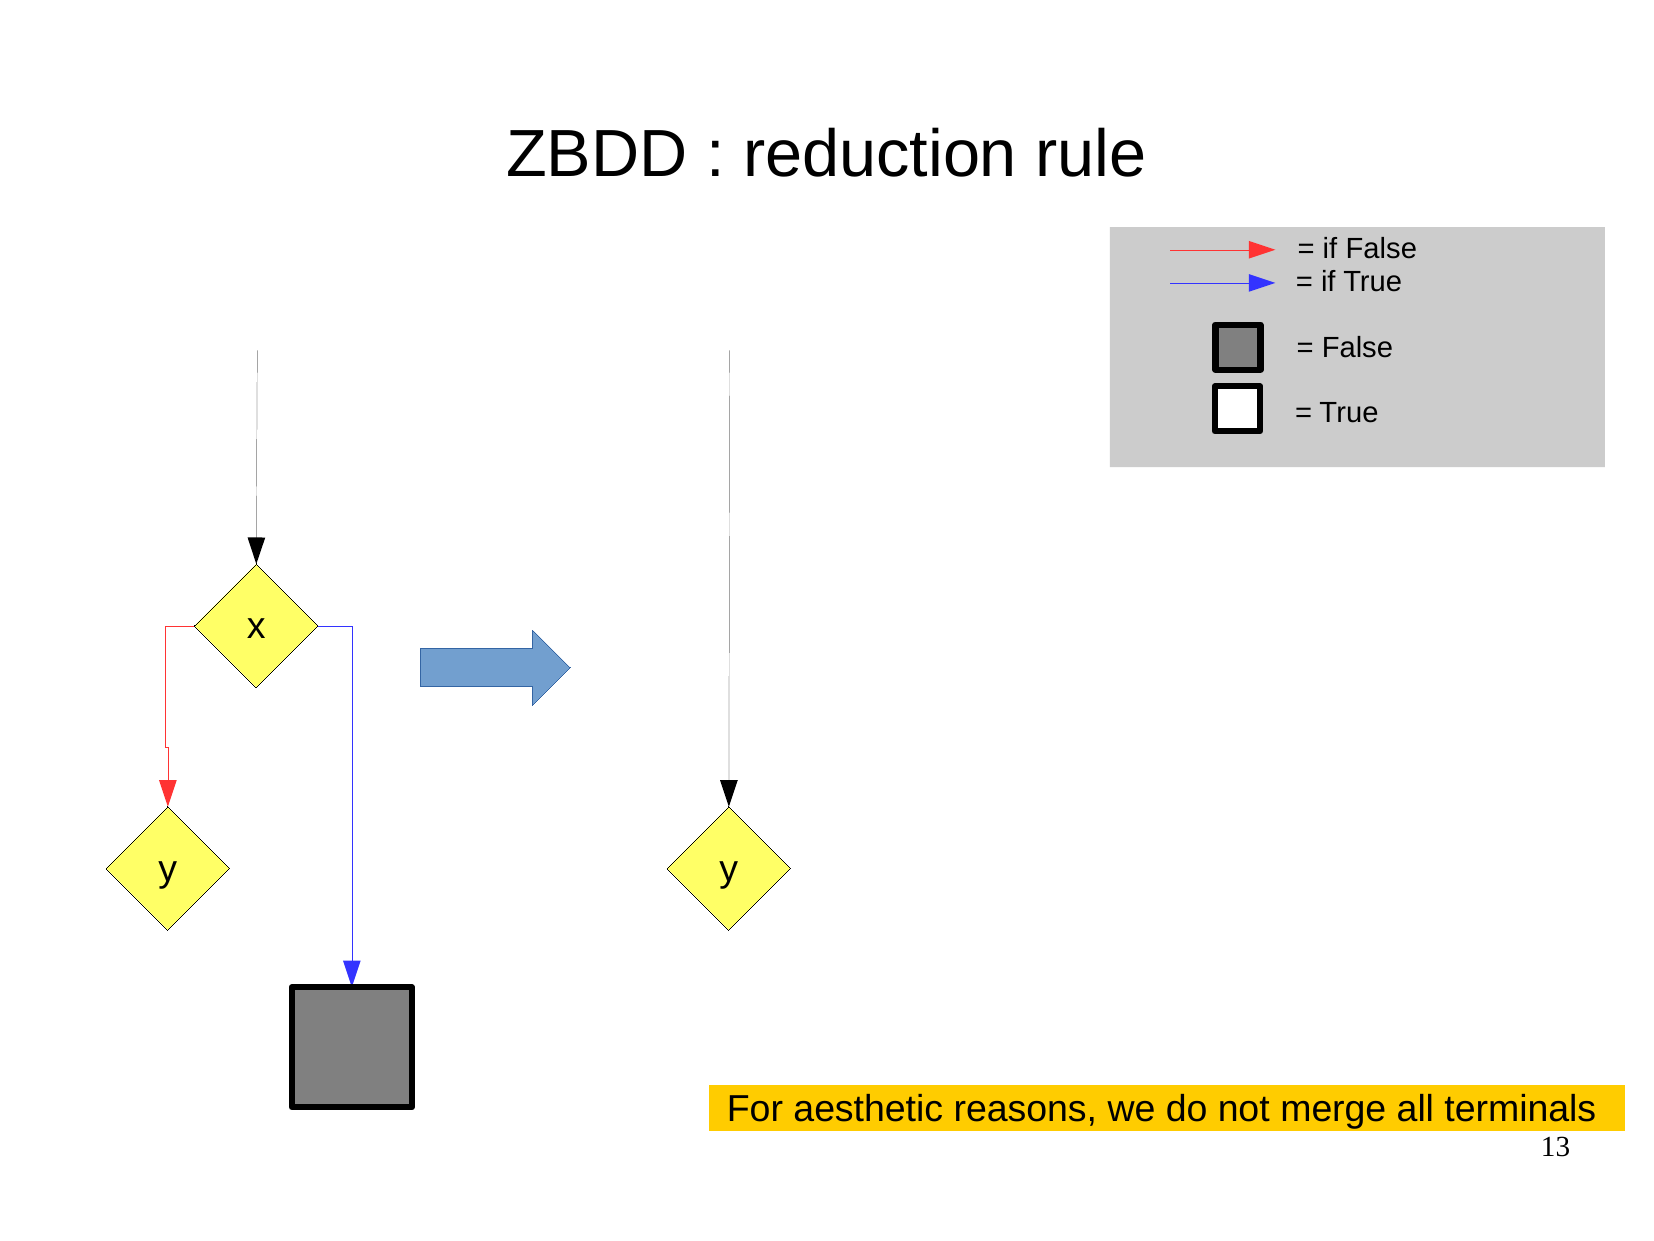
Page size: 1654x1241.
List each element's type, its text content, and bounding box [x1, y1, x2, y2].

title ZBDD : reduction rule [82, 49, 1571, 257]
text_box [1215, 386, 1261, 432]
text_box x [194, 563, 318, 688]
text_box [1215, 324, 1261, 370]
text_box y [106, 806, 230, 931]
text_box [291, 987, 412, 1108]
text_box = if False = if True = False = True [1109, 227, 1605, 468]
text_box [420, 630, 571, 706]
text_box For aesthetic reasons, we do not merge all terminals [709, 1085, 1625, 1131]
text_box y [667, 806, 791, 931]
